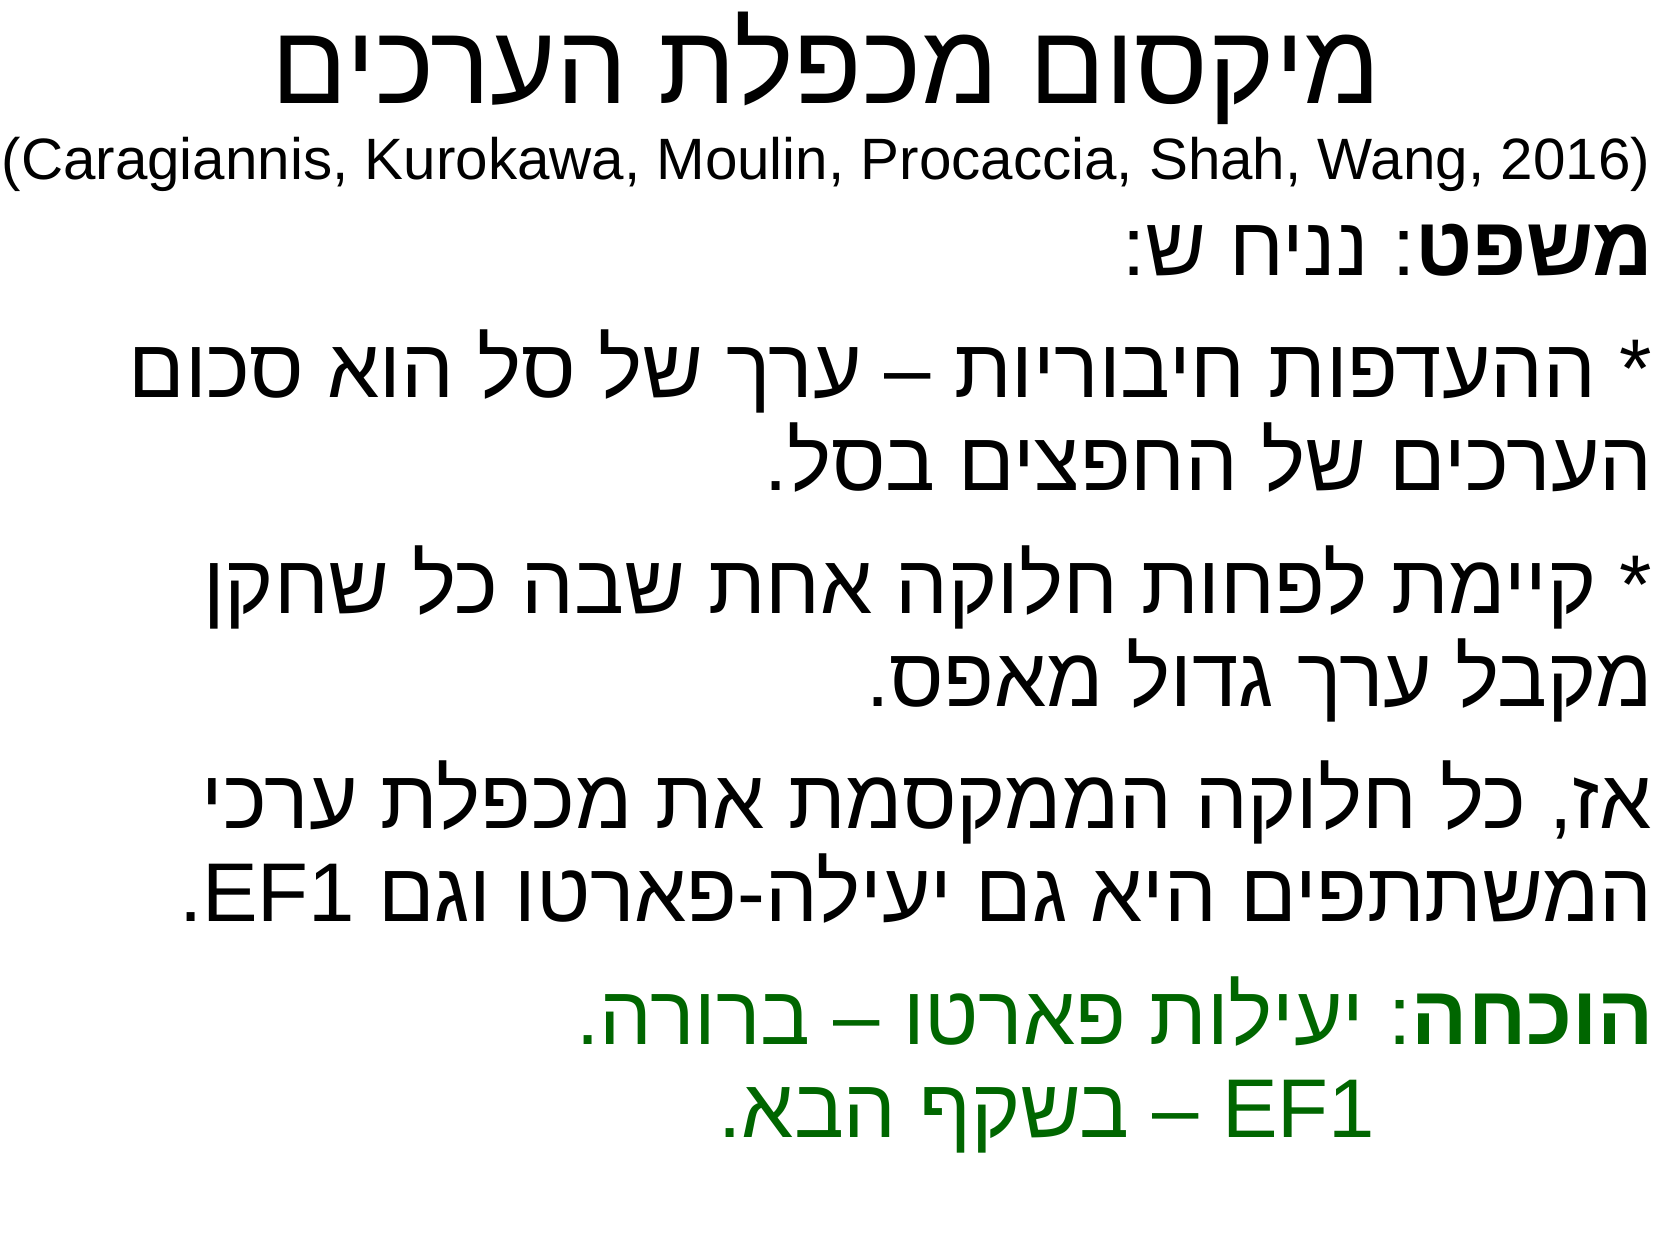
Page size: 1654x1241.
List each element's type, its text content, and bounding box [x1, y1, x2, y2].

title מיקסום מכפלת הערכים (Caragiannis, Kurokawa, Moulin, Procaccia, Shah, Wang, 2016) [0, 1, 1654, 193]
list משפט: נניח ש: * ההעדפות חיבוריות – ערך של סל הוא סכום הערכים של החפצים בסל. * קיימת לפחות חלוקה אחת שבה כל שחקן מקבל ערך גדול מאפס. אז, כל חלוקה הממקסמת את מכפלת ערכי המשתתפים היא גם יעילה-פארטו וגם EF1. הוכחה: יעילות פארטו – ברורה. EF1 – בשקף הבא. [0, 199, 1654, 1241]
